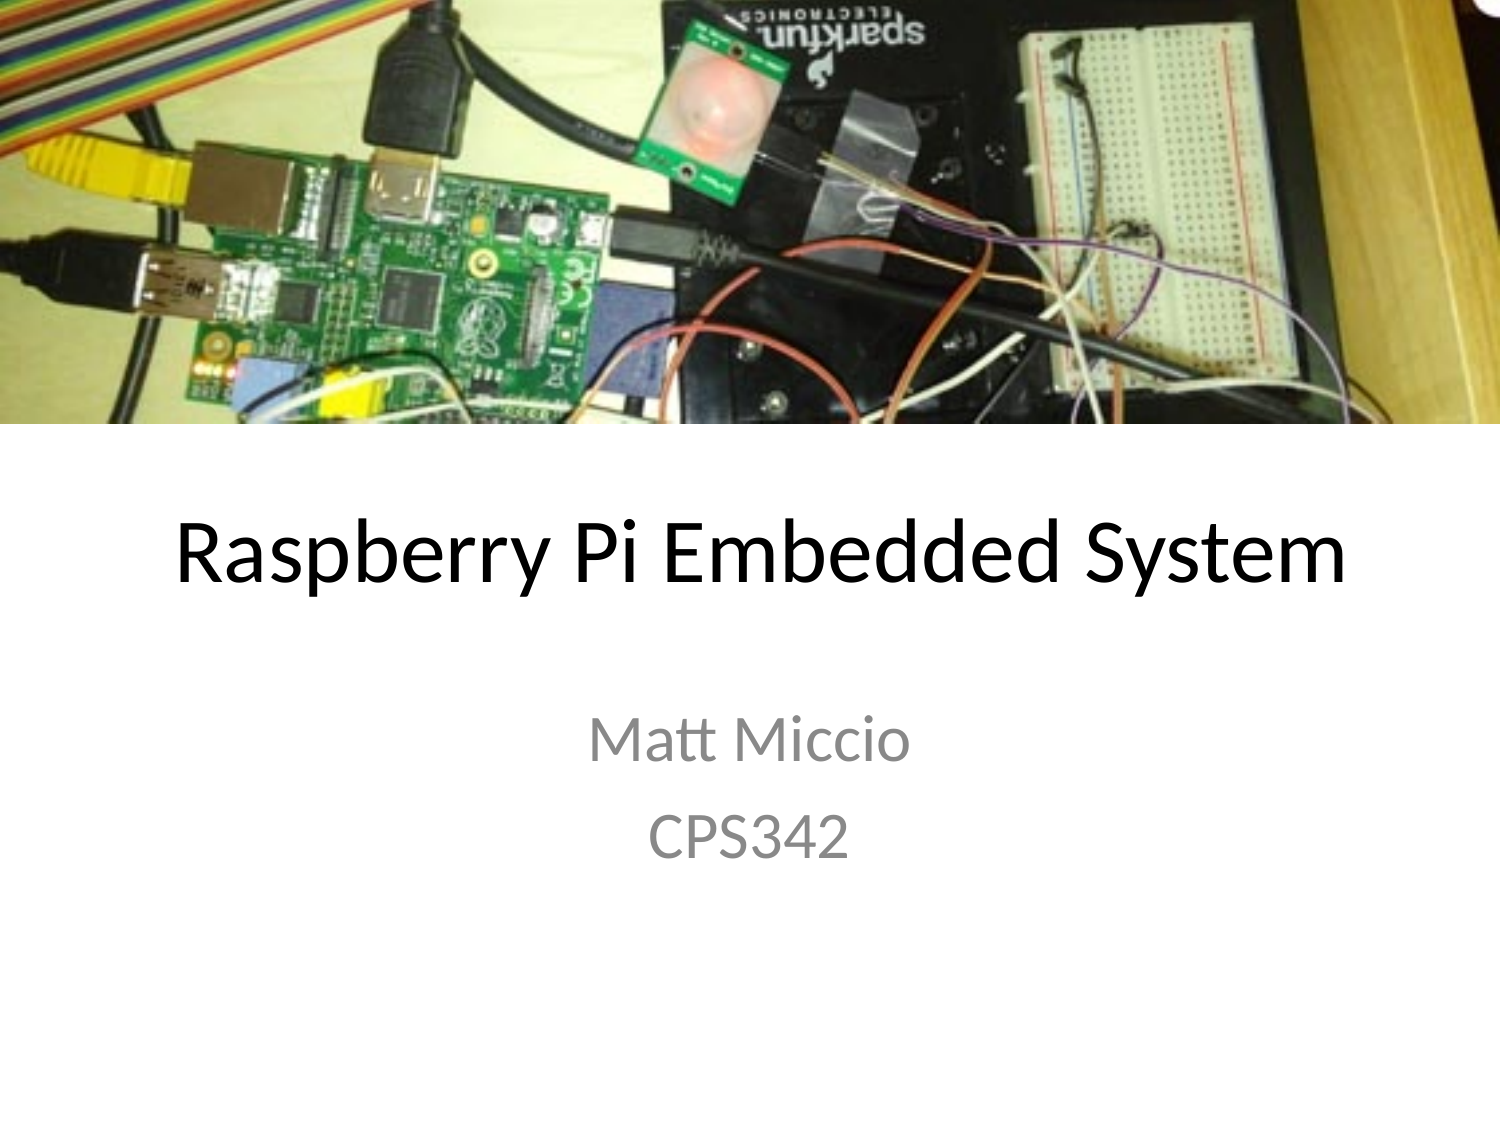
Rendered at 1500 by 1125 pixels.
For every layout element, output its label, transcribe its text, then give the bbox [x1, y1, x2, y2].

picture [0, 0, 1500, 424]
title Raspberry Pi Embedded System [125, 425, 1401, 667]
subtitle Matt Miccio CPS342 [225, 687, 1276, 976]
